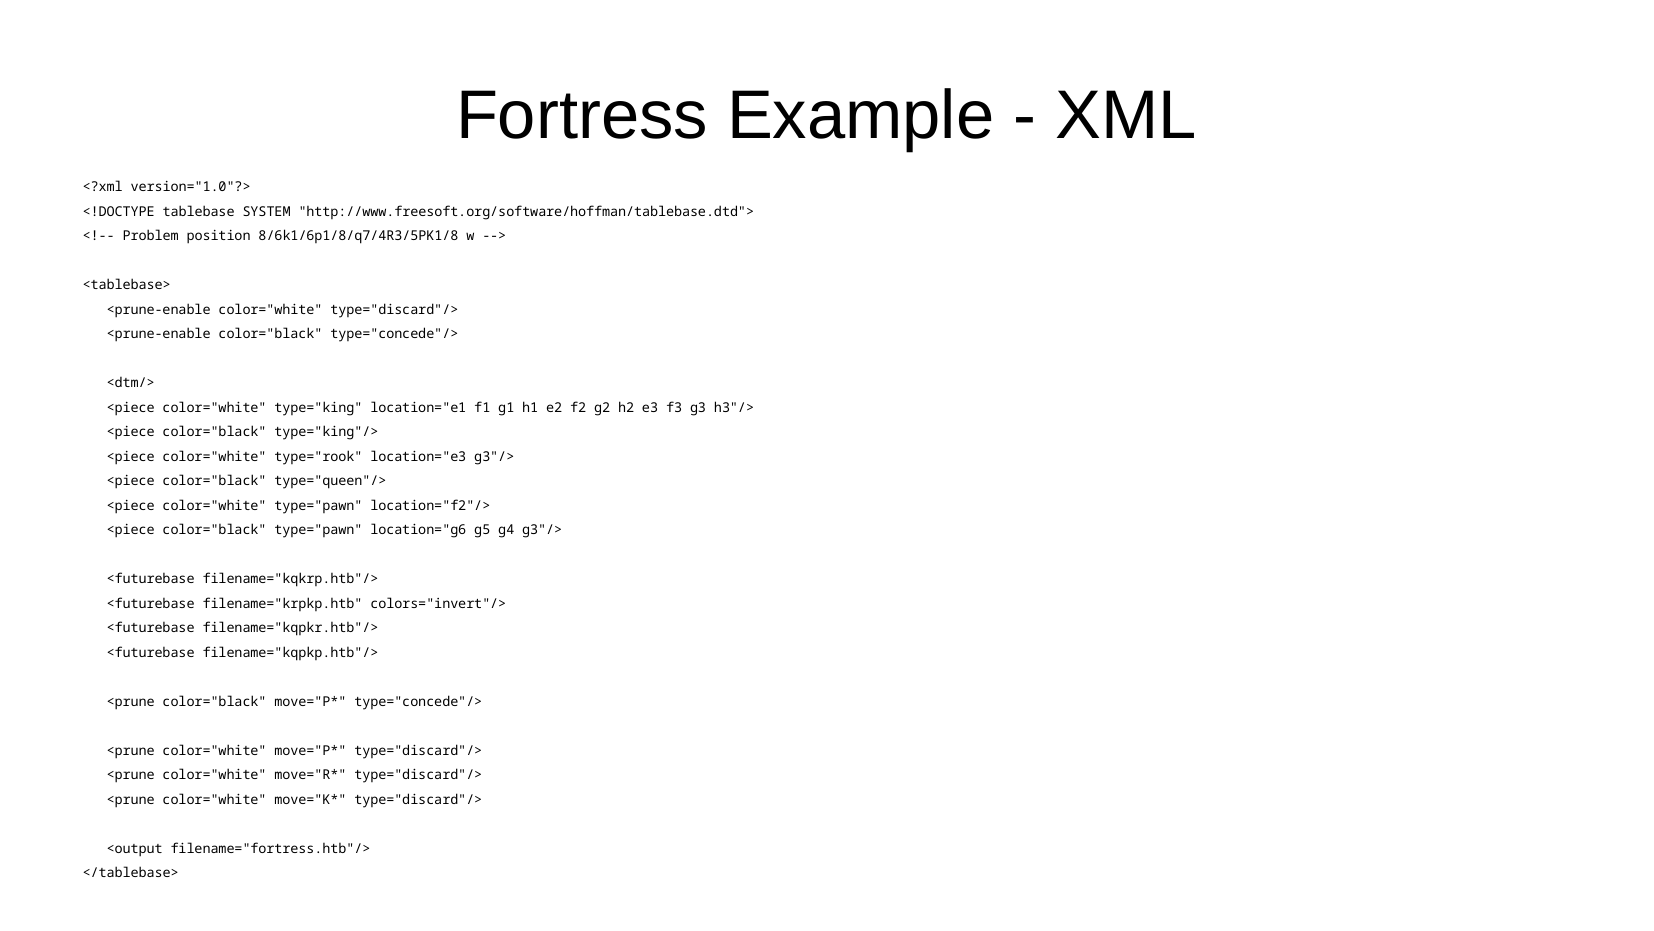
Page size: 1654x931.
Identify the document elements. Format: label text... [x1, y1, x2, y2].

title Fortress Example - XML [82, 37, 1571, 177]
list <?xml version="1.0"?> <!DOCTYPE tablebase SYSTEM "http://www.freesoft.org/software/hoffman/tablebase.dtd"> <!-- Problem position 8/6k1/6p1/8/q7/4R3/5PK1/8 w --> <tablebase> <prune-enable color="white" type="discard"/> <prune-enable color="black" type="concede"/> <dtm/> <piece color="white" type="king" location="e1 f1 g1 h1 e2 f2 g2 h2 e3 f3 g3 h3"/> <piece color="black" type="king"/> <piece color="white" type="rook" location="e3 g3"/> <piece color="black" type="queen"/> <piece color="white" type="pawn" location="f2"/> <piece color="black" type="pawn" location="g6 g5 g4 g3"/> <futurebase filename="kqkrp.htb"/> <futurebase filename="krpkp.htb" colors="invert"/> <futurebase filename="kqpkr.htb"/> <futurebase filename="kqpkp.htb"/> <prune color="black" move="P*" type="concede"/> <prune color="white" move="P*" type="discard"/> <prune color="white" move="R*" type="discard"/> <prune color="white" move="K*" type="discard"/> <output filename="fortress.htb"/> </tablebase> [82, 177, 1571, 886]
